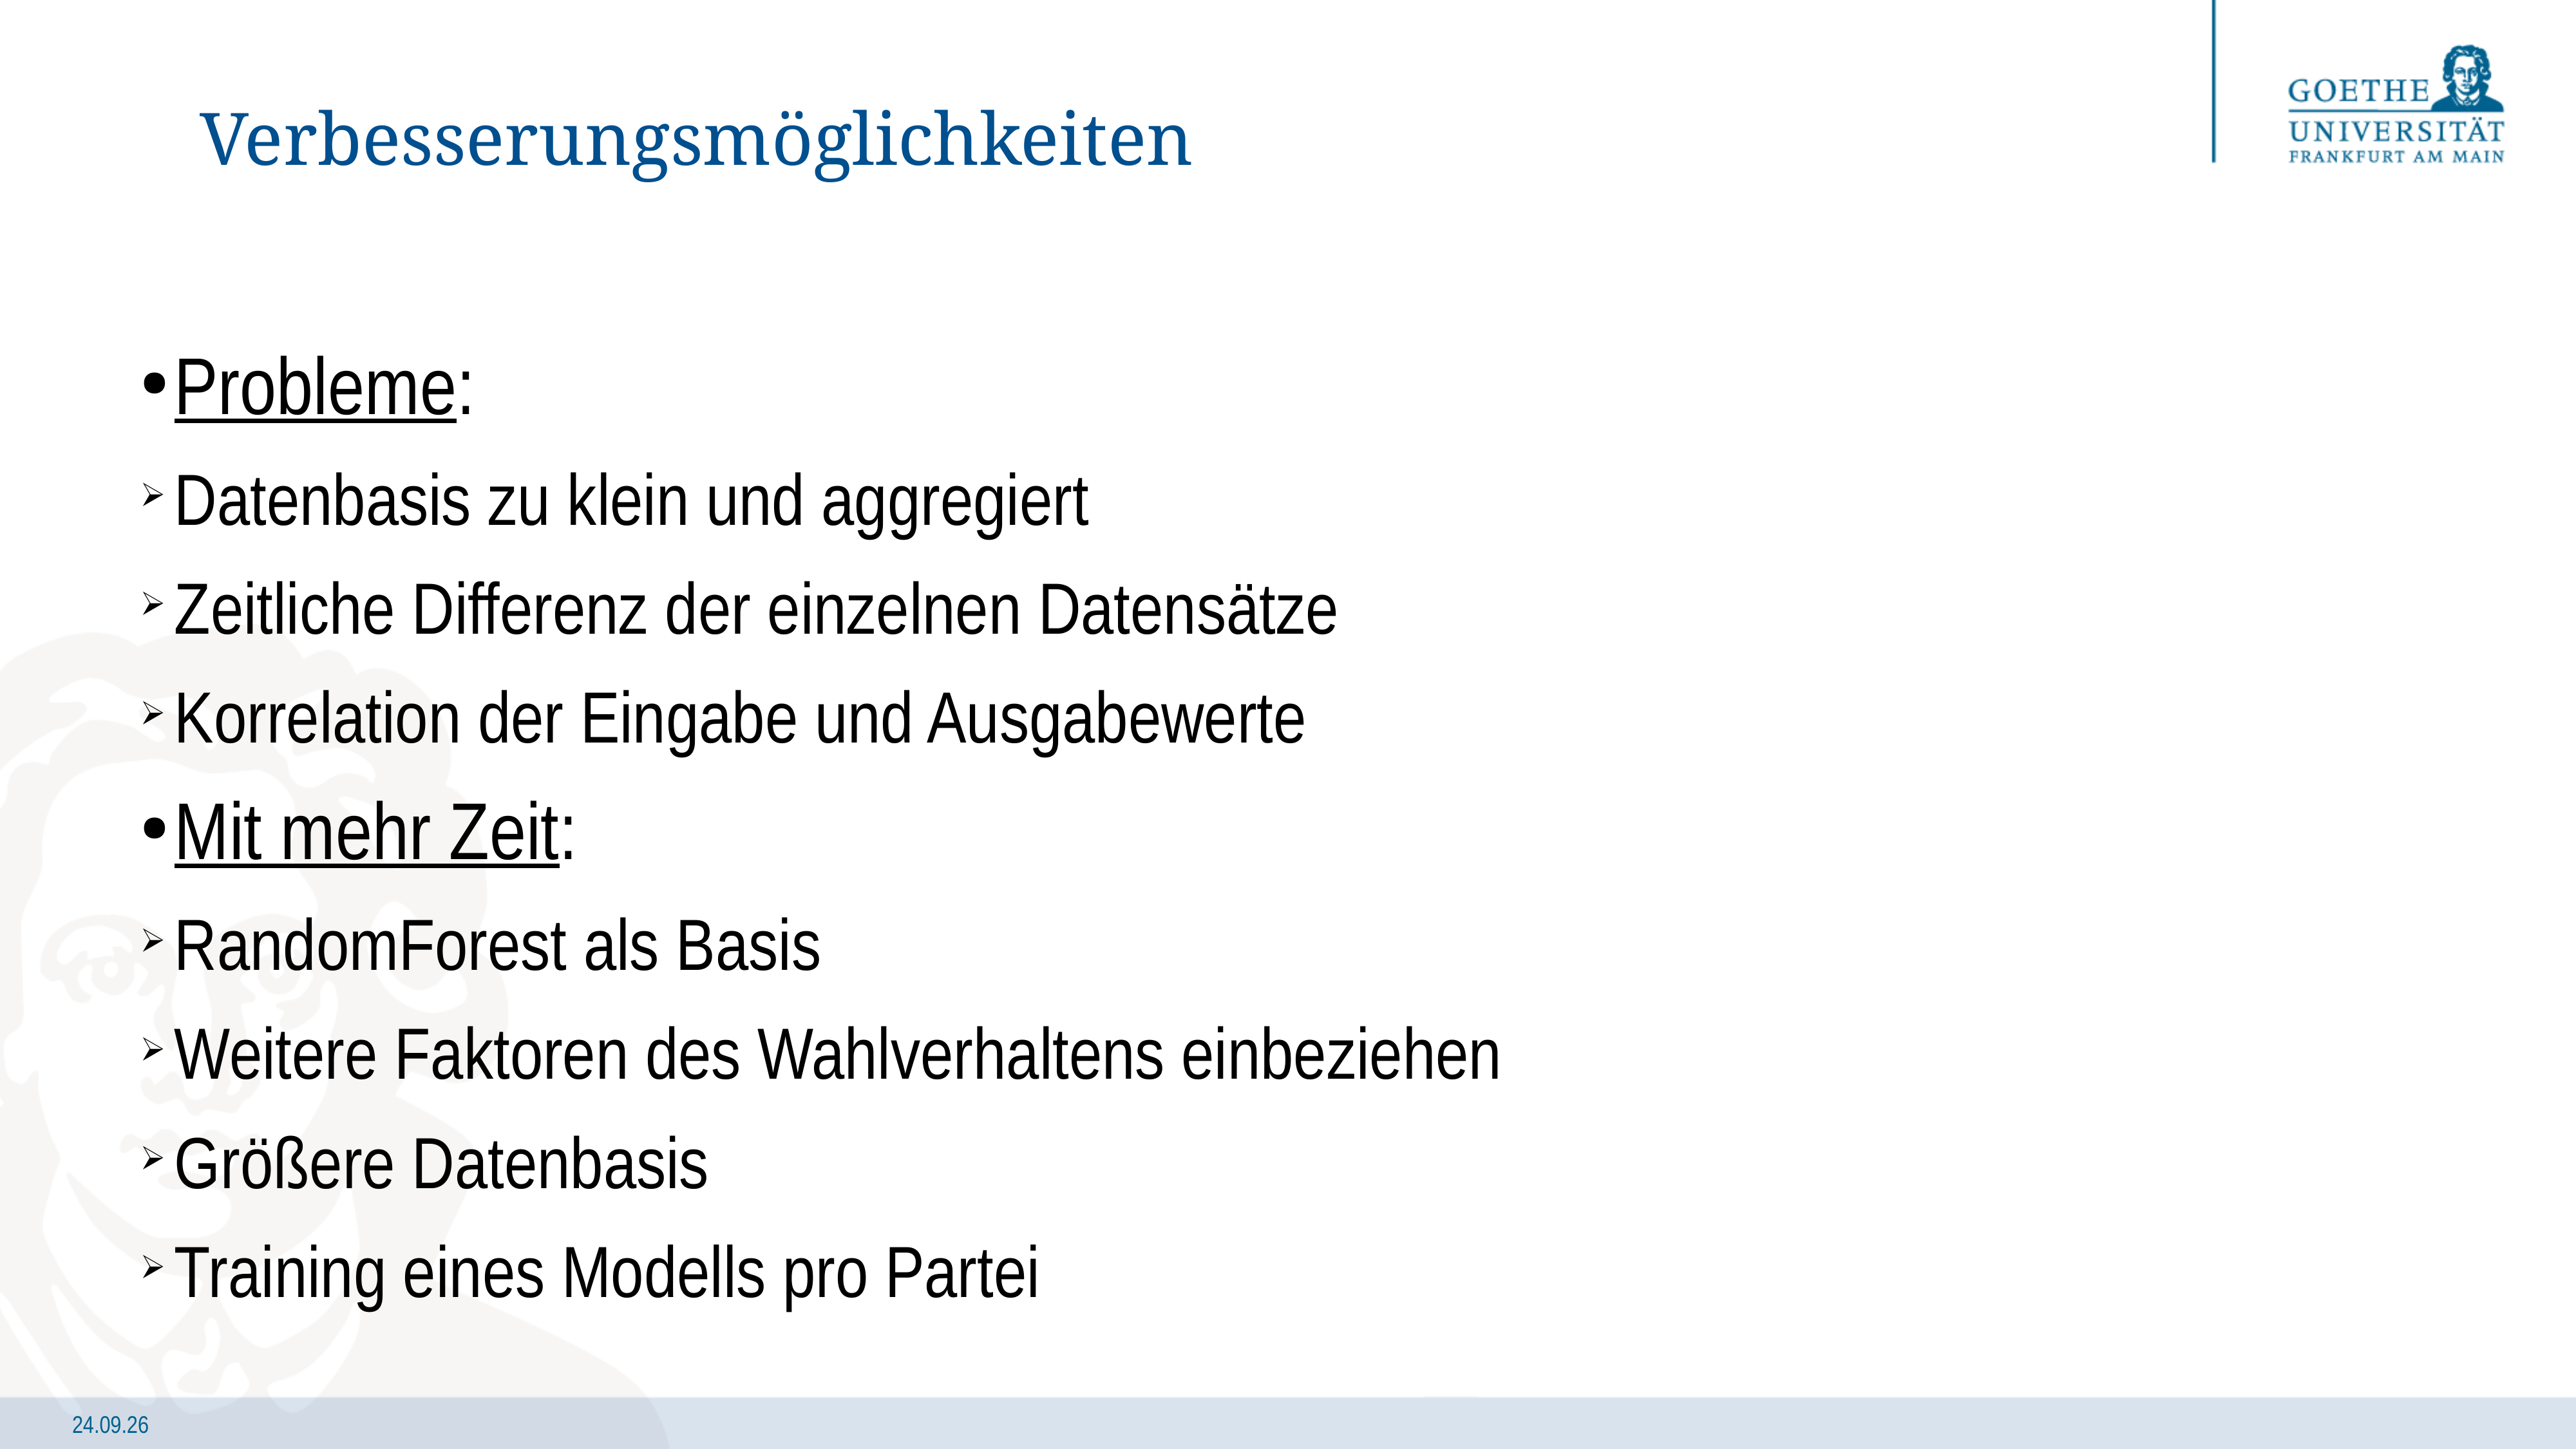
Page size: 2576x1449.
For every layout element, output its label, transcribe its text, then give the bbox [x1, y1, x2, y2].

list Probleme: Datenbasis zu klein und aggregiert Zeitliche Differenz der einzelnen Datensätze Korrelation der Eingabe und Ausgabewerte Mit mehr Zeit: RandomForest als Basis Weitere Faktoren des Wahlverhaltens einbeziehen Größere Datenbasis Training eines Modells pro Partei [128, 339, 2447, 1378]
picture [0, 0, 2576, 1449]
title Verbesserungsmöglichkeiten [200, 61, 2194, 213]
